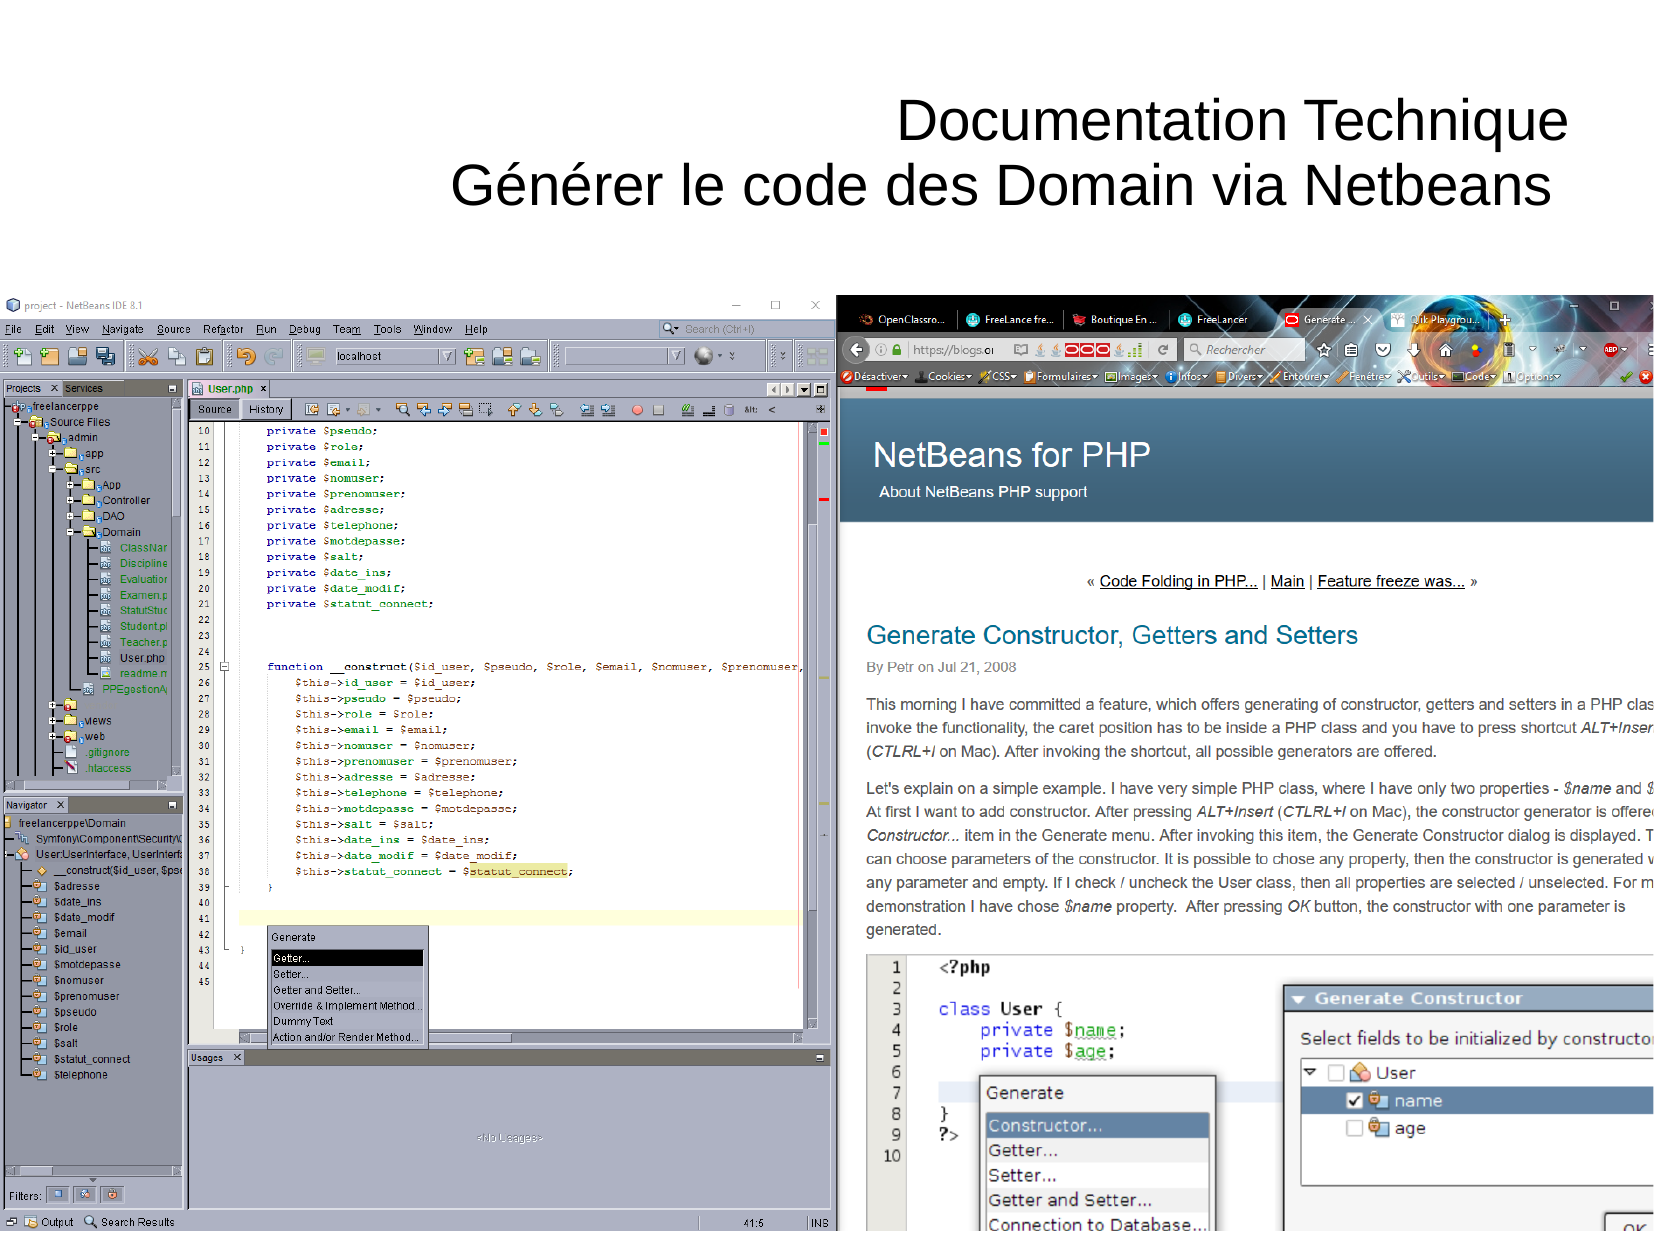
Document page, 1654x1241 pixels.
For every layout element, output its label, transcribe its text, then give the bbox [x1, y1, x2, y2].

picture [0, 295, 1654, 1231]
title Documentation Technique Générer le code des Domain via Netbeans [82, 49, 1571, 257]
